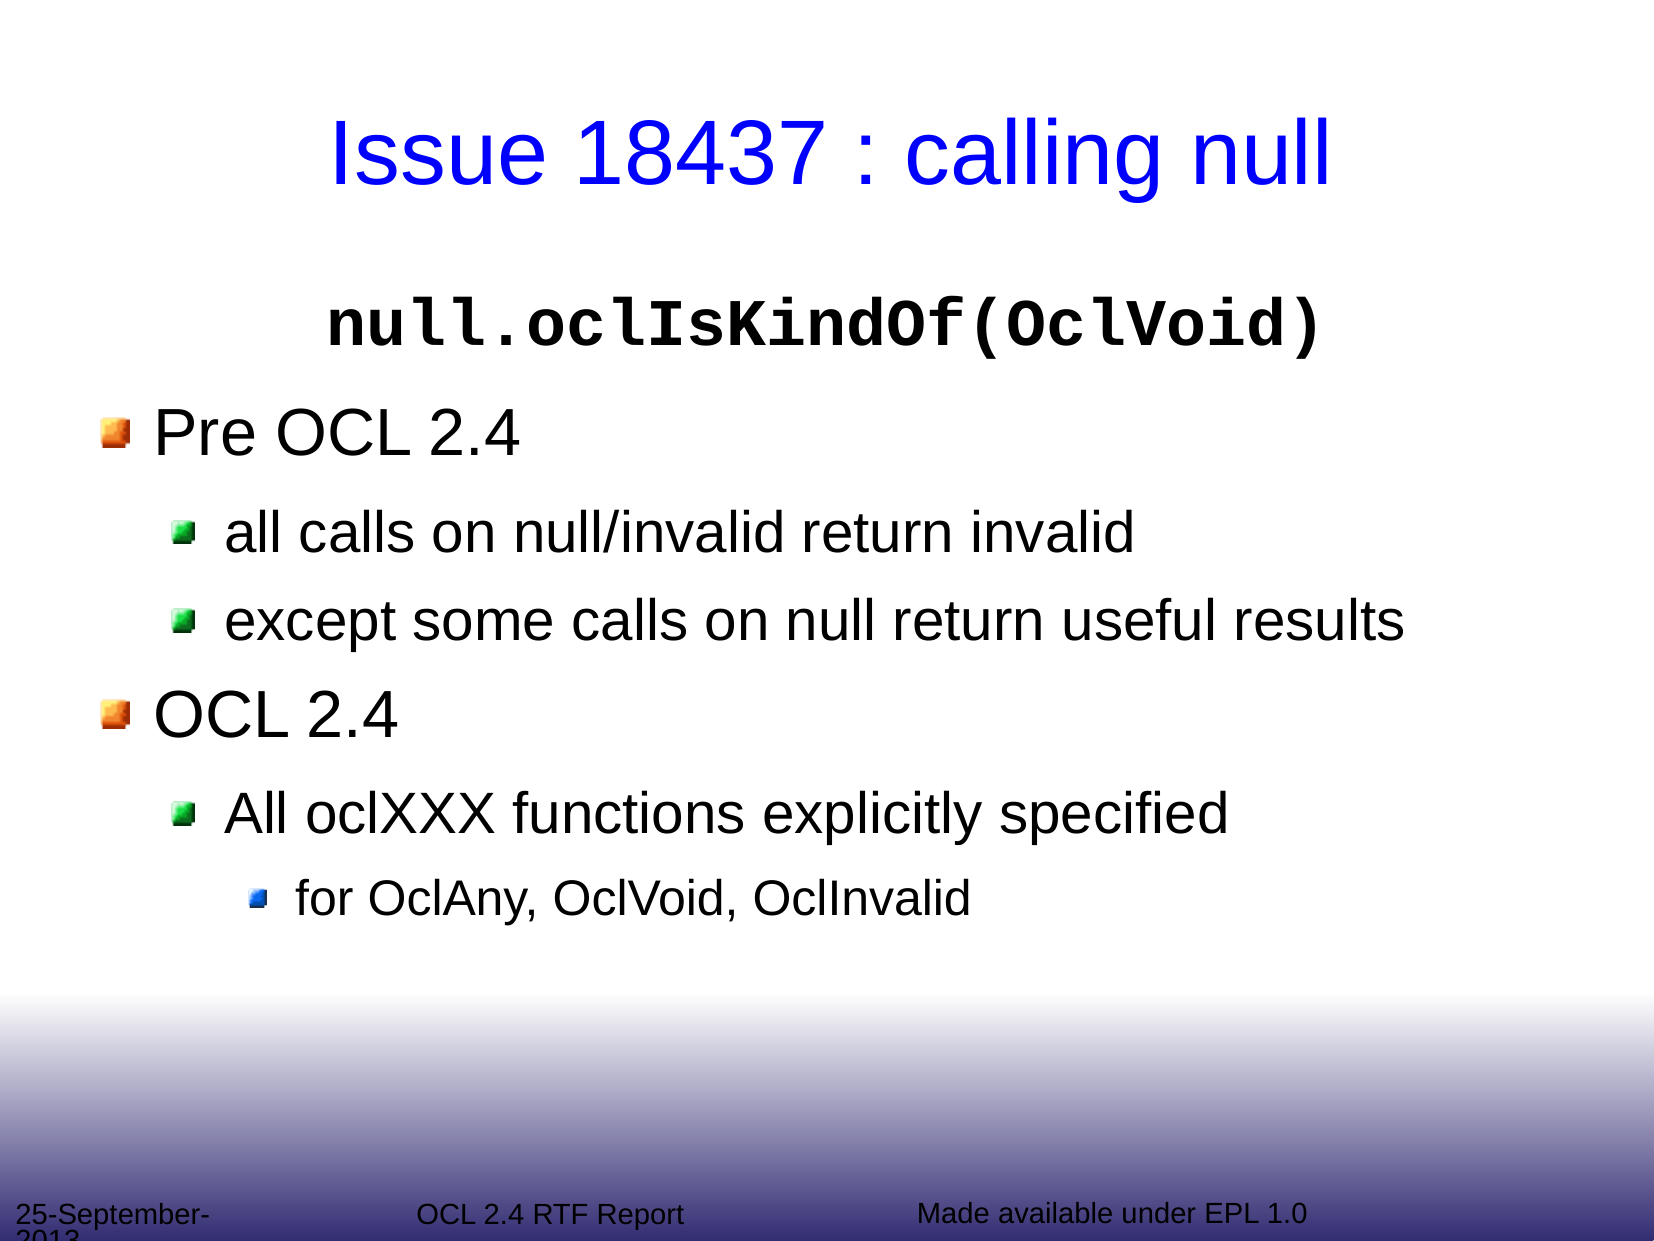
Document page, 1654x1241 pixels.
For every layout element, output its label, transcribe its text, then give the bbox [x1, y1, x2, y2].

list null.oclIsKindOf(OclVoid) Pre OCL 2.4 all calls on null/invalid return invalid except some calls on null return useful results OCL 2.4 All oclXXX functions explicitly specified for OclAny, OclVoid, OclInvalid [82, 290, 1571, 1109]
title Issue 18437 : calling null [9, 49, 1654, 257]
